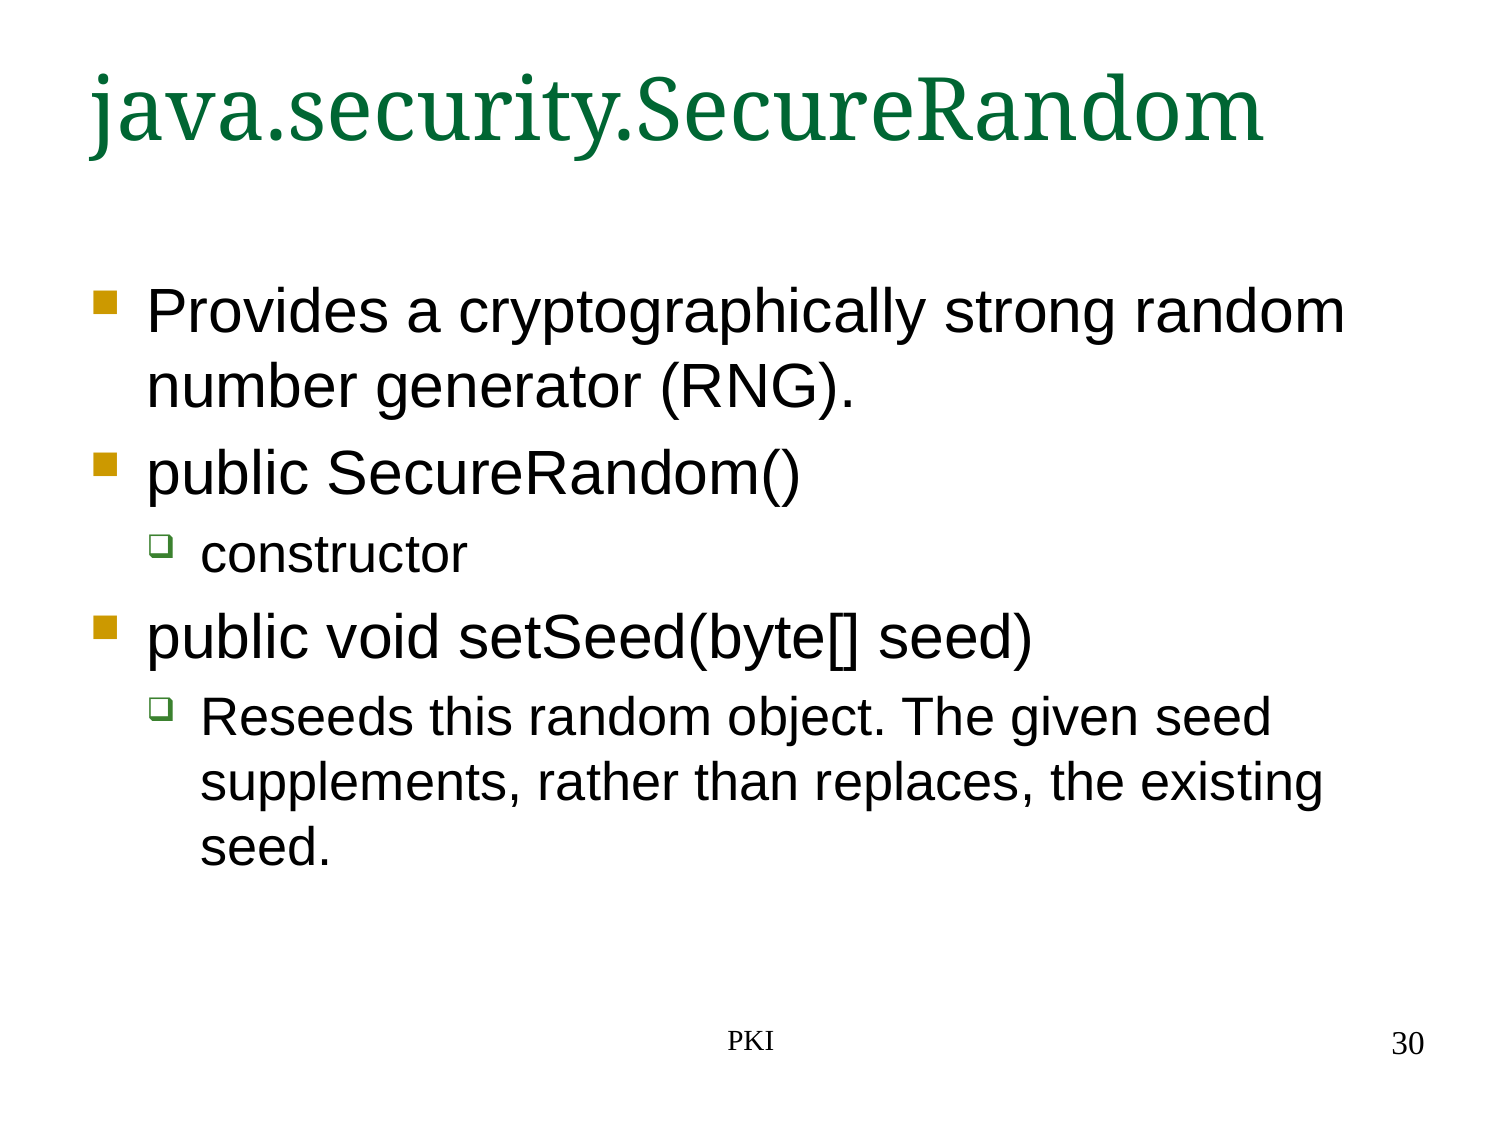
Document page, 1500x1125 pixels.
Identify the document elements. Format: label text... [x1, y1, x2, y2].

list Provides a cryptographically strong random number generator (RNG). public SecureRandom() constructor public void setSeed(byte[] seed) Reseeds this random object. The given seed supplements, rather than replaces, the existing seed. [75, 262, 1425, 1006]
title java.security.SecureRandom [75, 45, 1425, 233]
